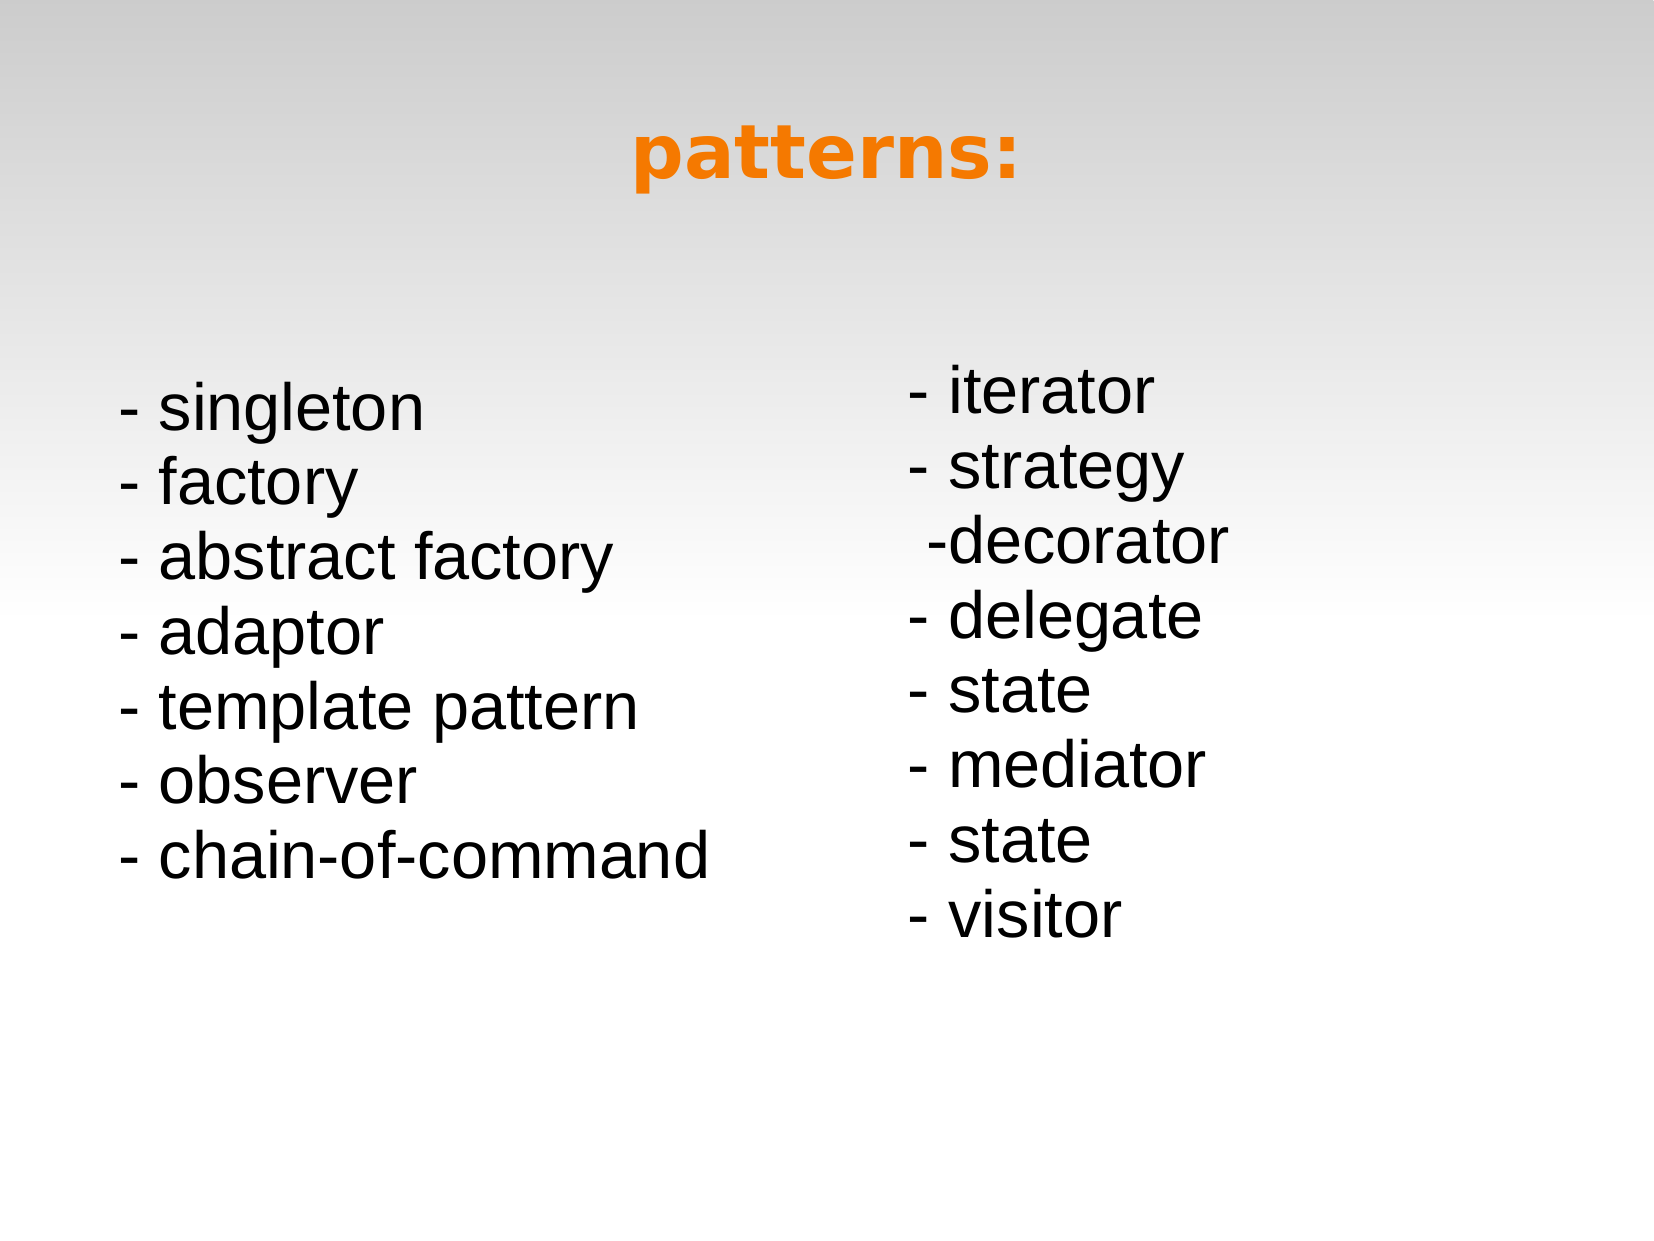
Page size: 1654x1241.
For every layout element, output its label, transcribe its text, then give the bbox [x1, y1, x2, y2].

title patterns: [82, 56, 1571, 250]
subtitle - singleton - factory - abstract factory - adaptor - template pattern - observer - chain-of-command [82, 324, 788, 1238]
text_box - iterator - strategy -decorator - delegate - state - mediator - state - visitor [907, 312, 1463, 1143]
